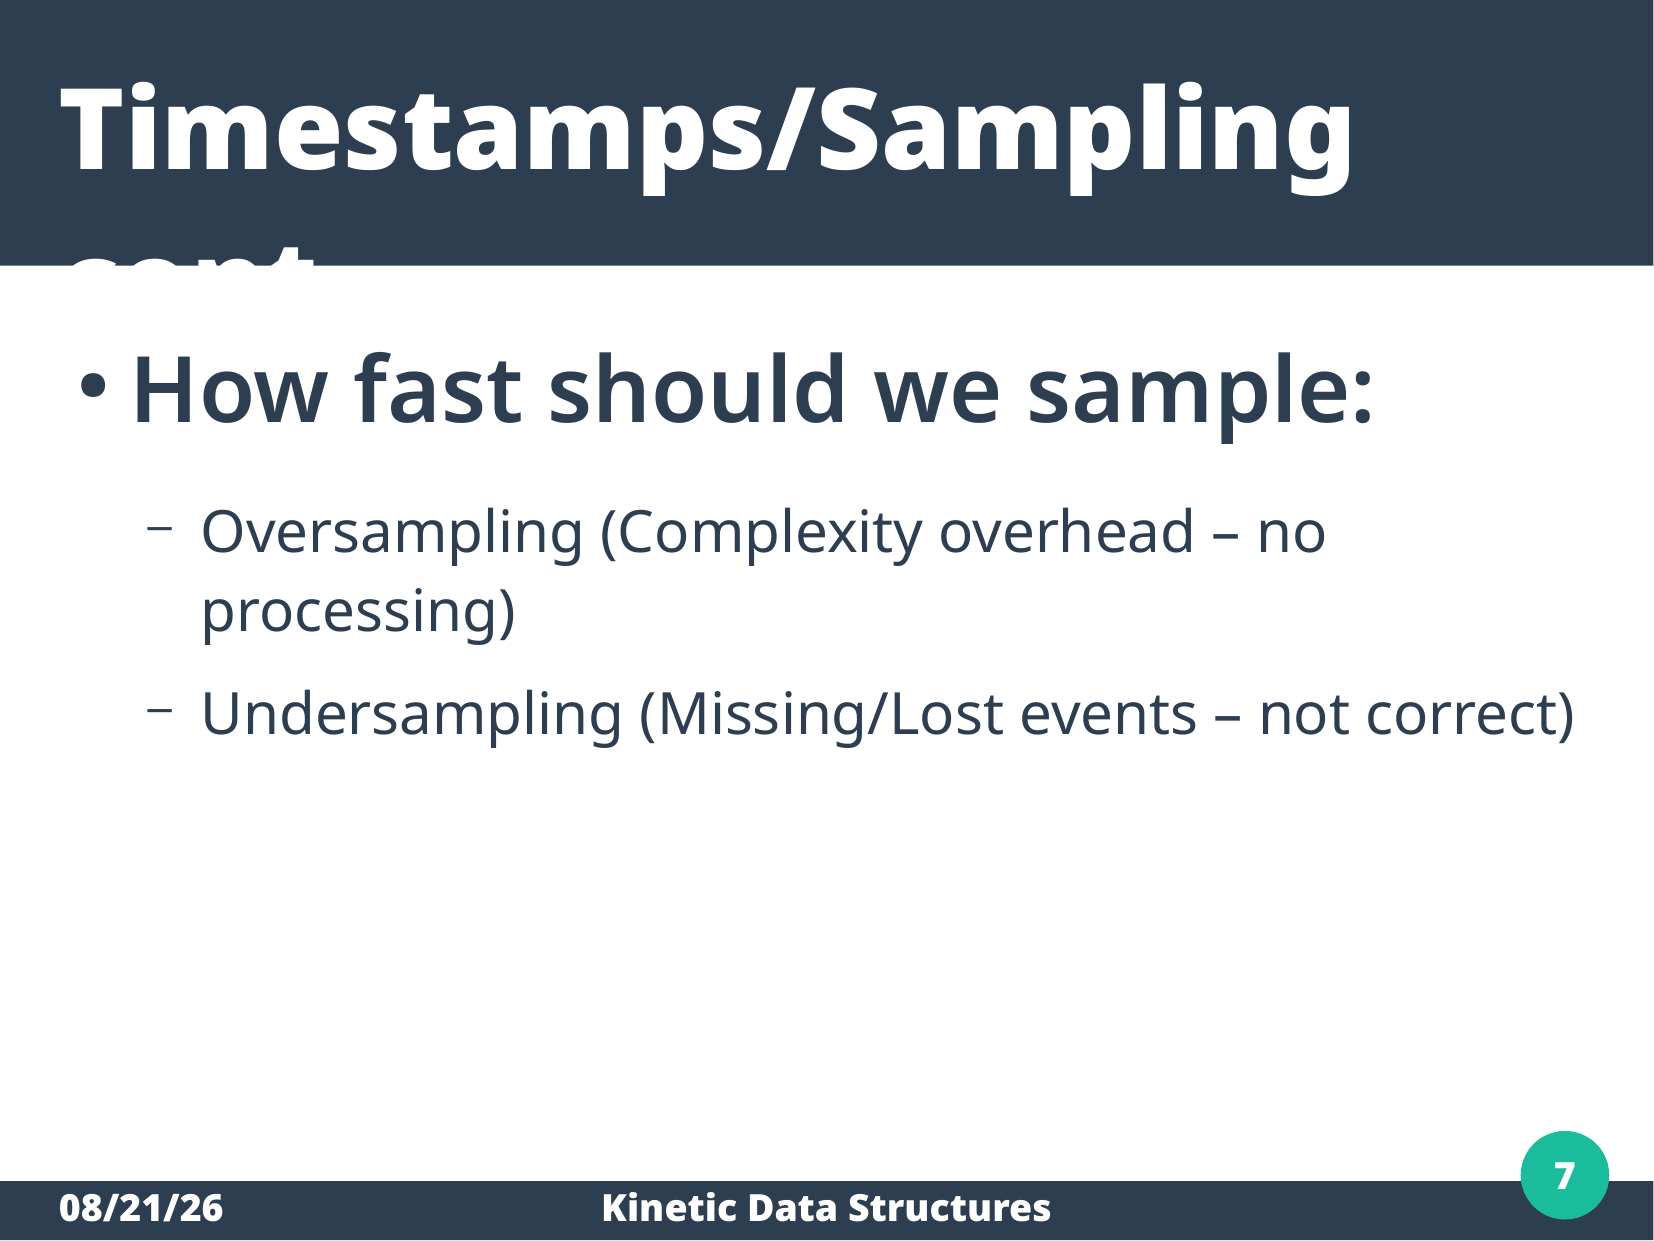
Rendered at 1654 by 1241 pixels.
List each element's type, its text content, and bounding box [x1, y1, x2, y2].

title Timestamps/Sampling cont. [59, 49, 1595, 207]
list How fast should we sample: Oversampling (Complexity overhead – no processing) Undersampling (Missing/Lost events – not correct) [59, 324, 1595, 1152]
